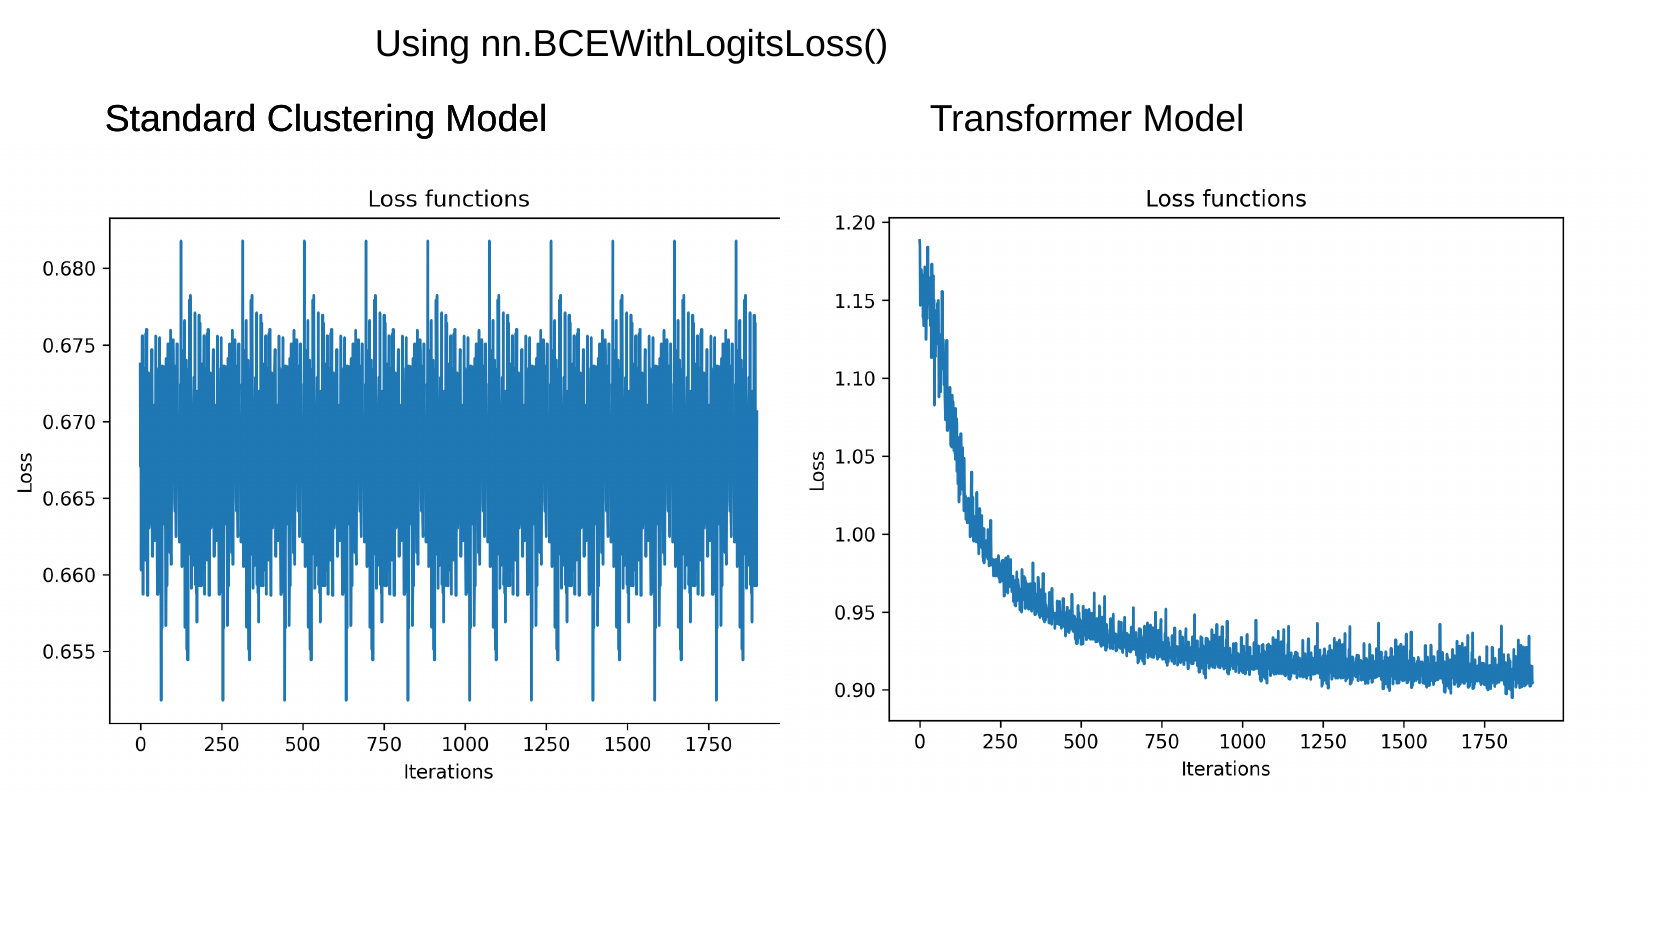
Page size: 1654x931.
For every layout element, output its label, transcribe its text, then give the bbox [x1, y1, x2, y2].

text_box Transformer Model [915, 90, 1306, 147]
text_box Standard Clustering Model [90, 90, 766, 147]
text_box Using nn.BCEWithLogitsLoss() [360, 15, 1336, 72]
picture [0, 139, 1650, 795]
